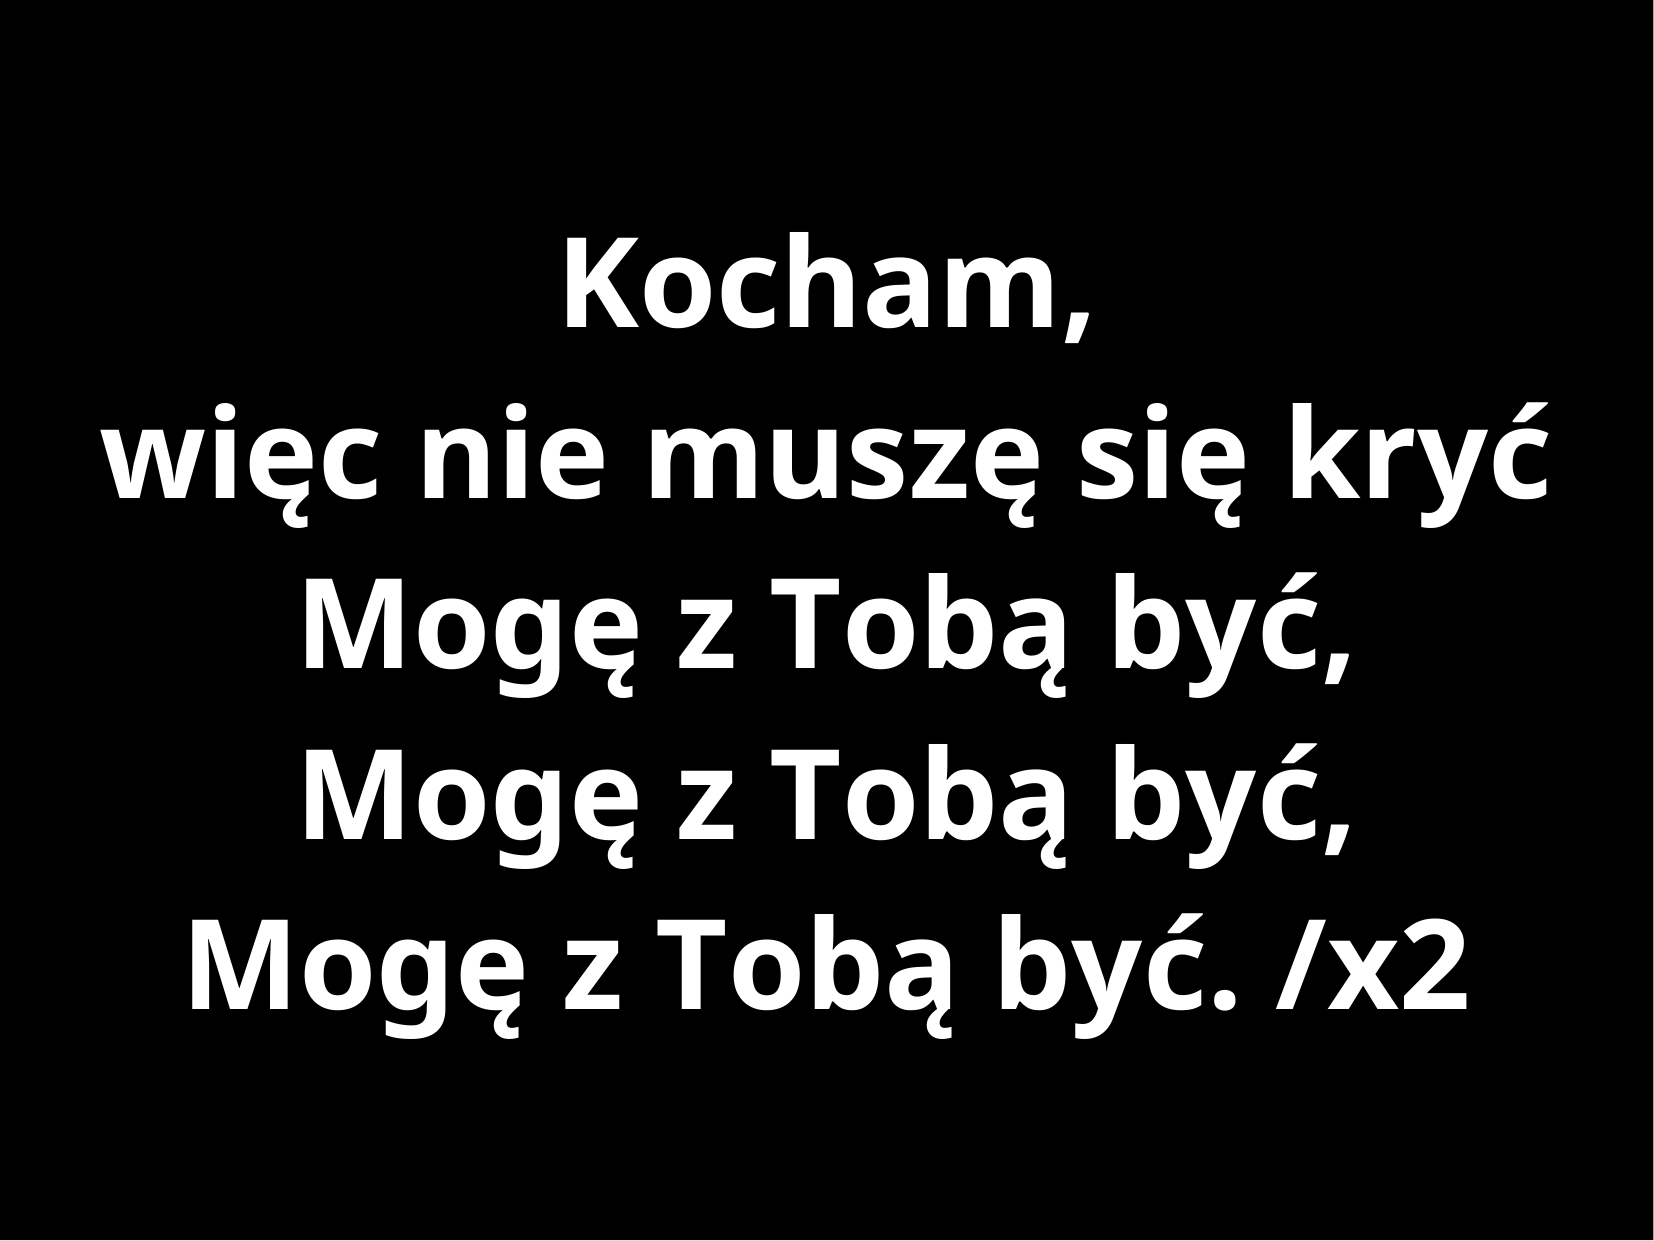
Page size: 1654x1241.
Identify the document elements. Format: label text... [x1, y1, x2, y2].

title Kocham, więc nie muszę się kryć Mogę z Tobą być, Mogę z Tobą być, Mogę z Tobą być. /x2 [0, 0, 1654, 1241]
